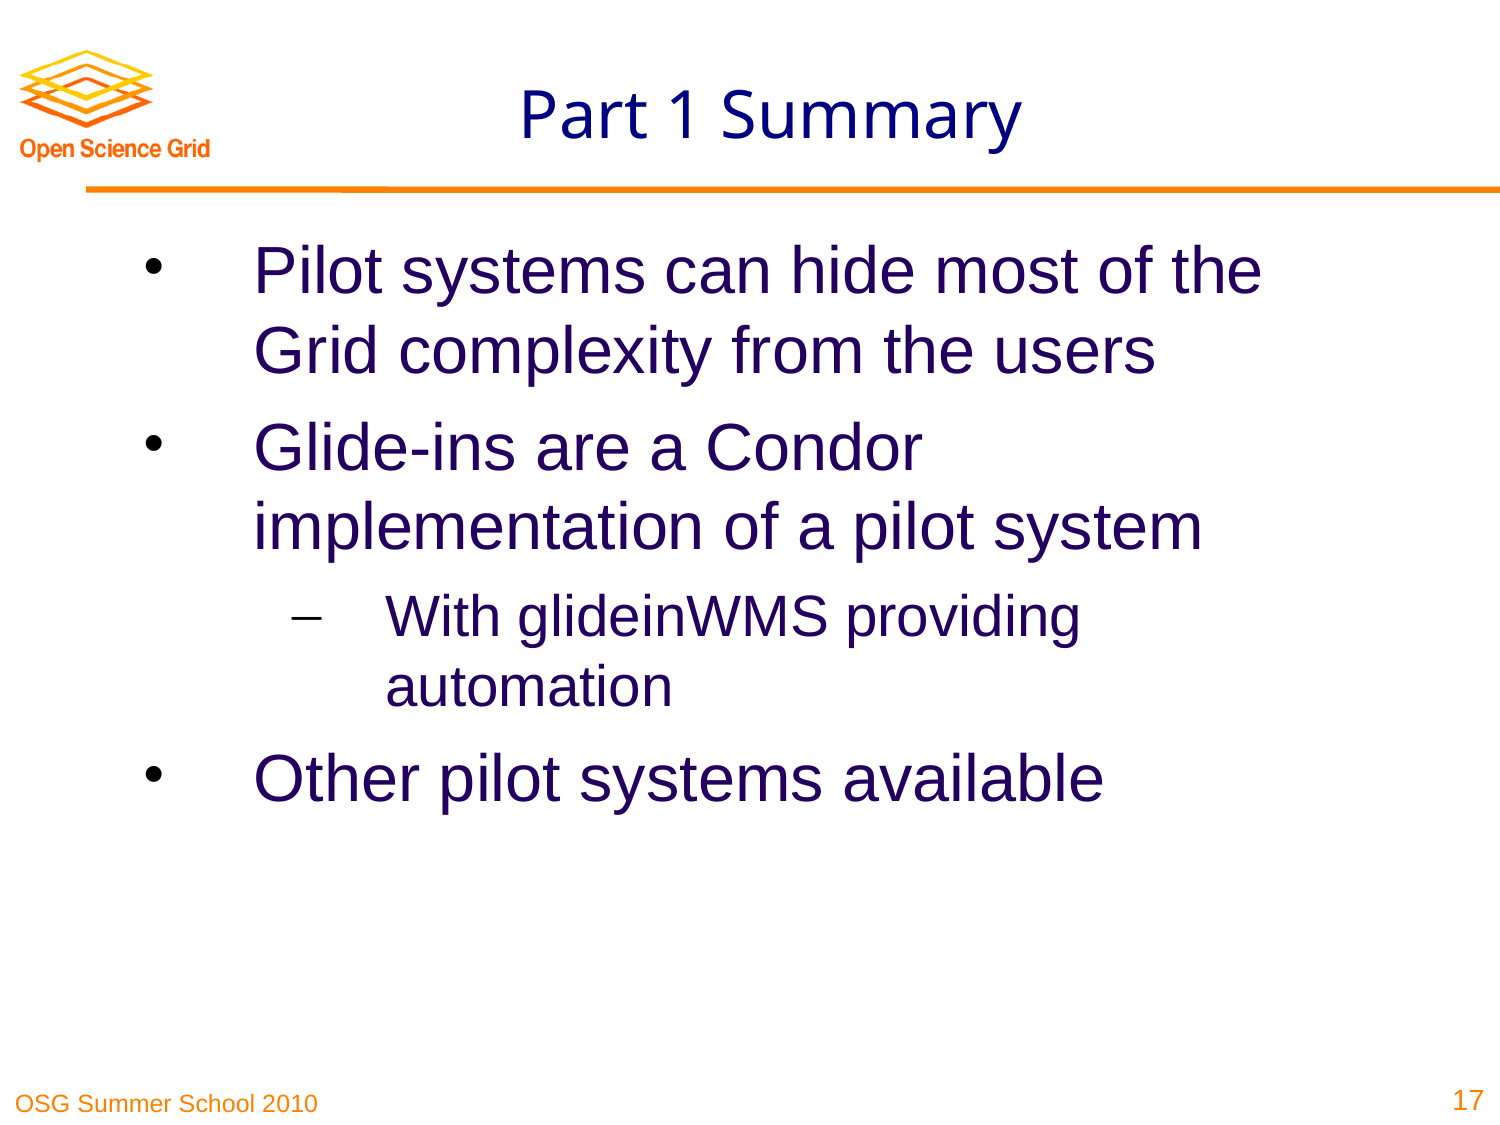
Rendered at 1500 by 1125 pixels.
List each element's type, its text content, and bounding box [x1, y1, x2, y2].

title Part 1 Summary [201, 18, 1341, 206]
picture [0, 27, 201, 179]
list Pilot systems can hide most of the Grid complexity from the users Glide-ins are a Condor implementation of a pilot system With glideinWMS providing automation Other pilot systems available [127, 218, 1402, 987]
